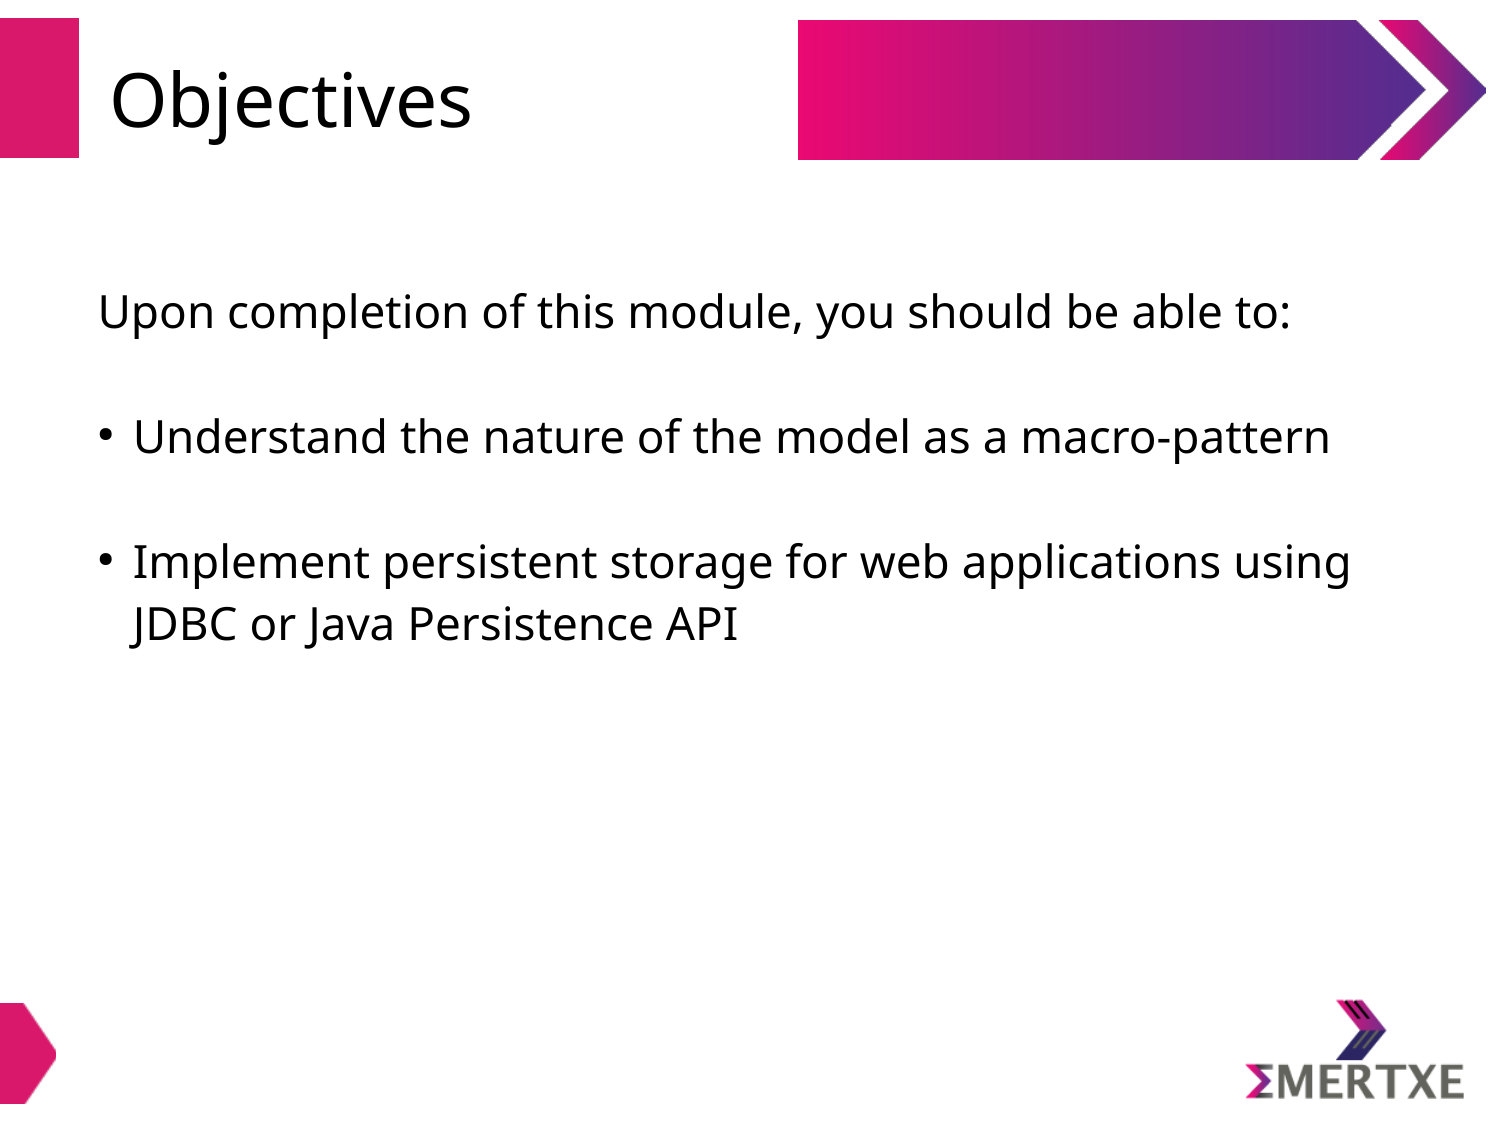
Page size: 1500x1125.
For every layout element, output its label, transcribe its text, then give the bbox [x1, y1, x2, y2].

picture [798, 20, 1486, 160]
text_box Upon completion of this module, you should be able to: Understand the nature of the model as a macro-pattern Implement persistent storage for web applications using JDBC or Java Persistence API [82, 271, 1371, 766]
text_box Objectives [94, 39, 768, 142]
picture [1245, 996, 1465, 1099]
